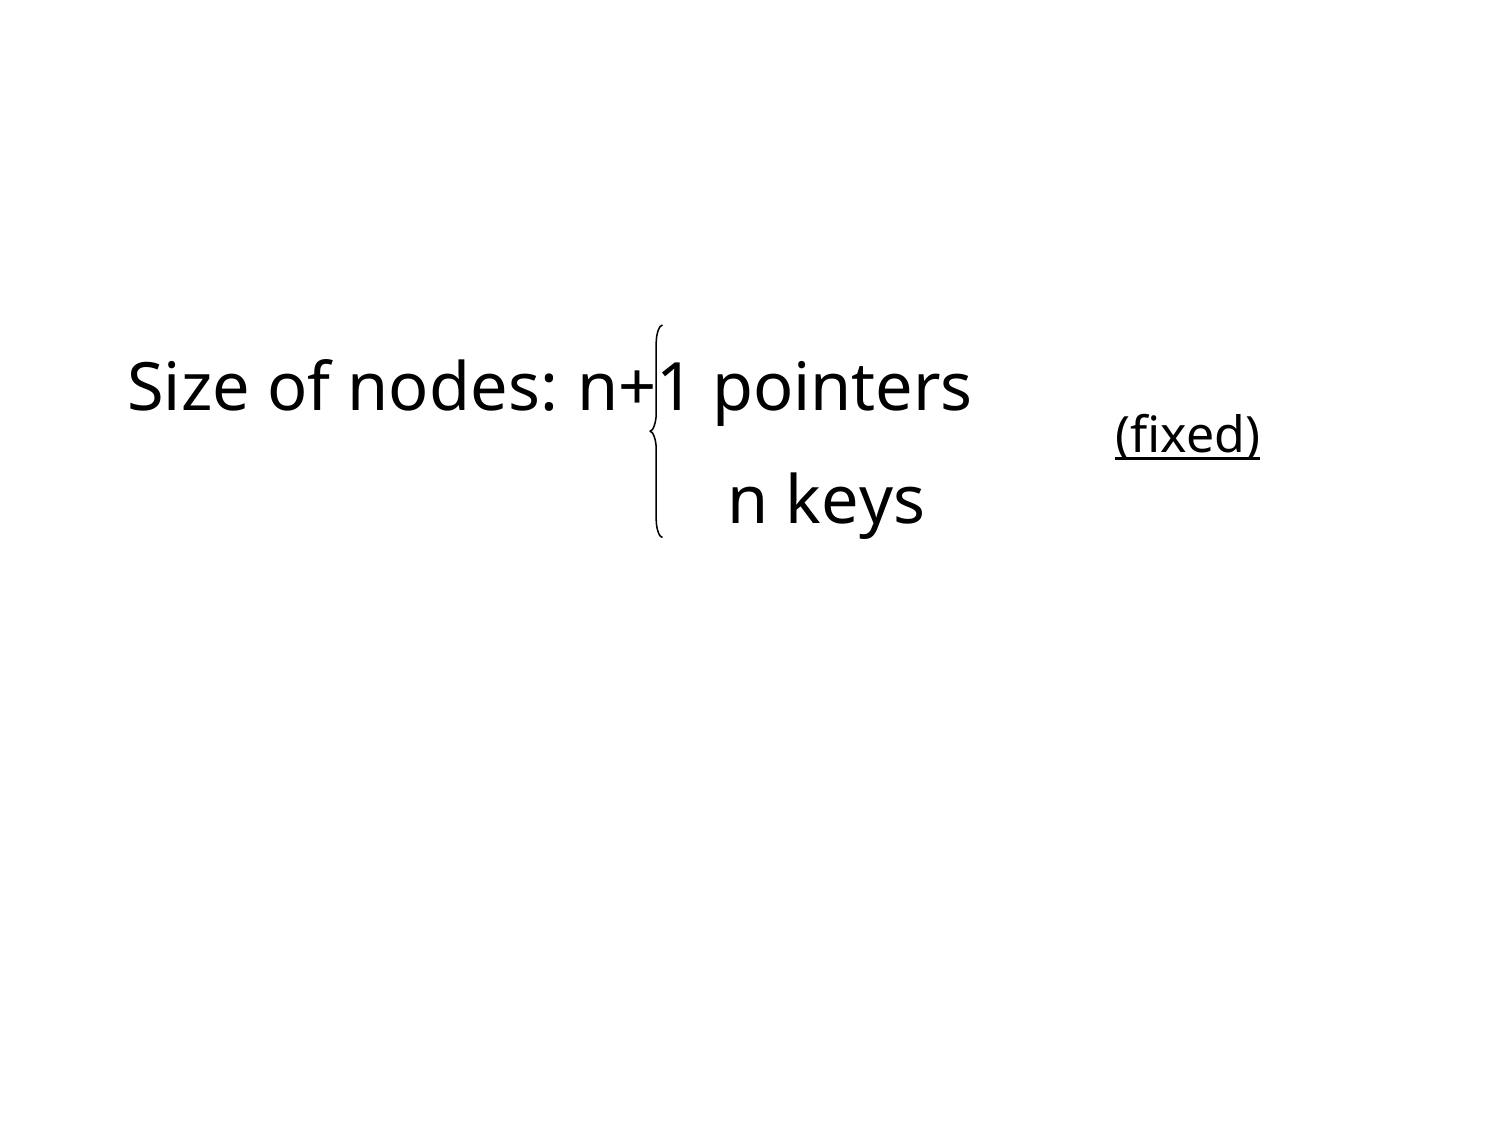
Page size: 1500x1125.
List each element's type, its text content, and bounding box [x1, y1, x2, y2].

list Size of nodes: n+1 pointers n keys [112, 324, 1388, 1000]
text_box (fixed) [1100, 393, 1276, 469]
